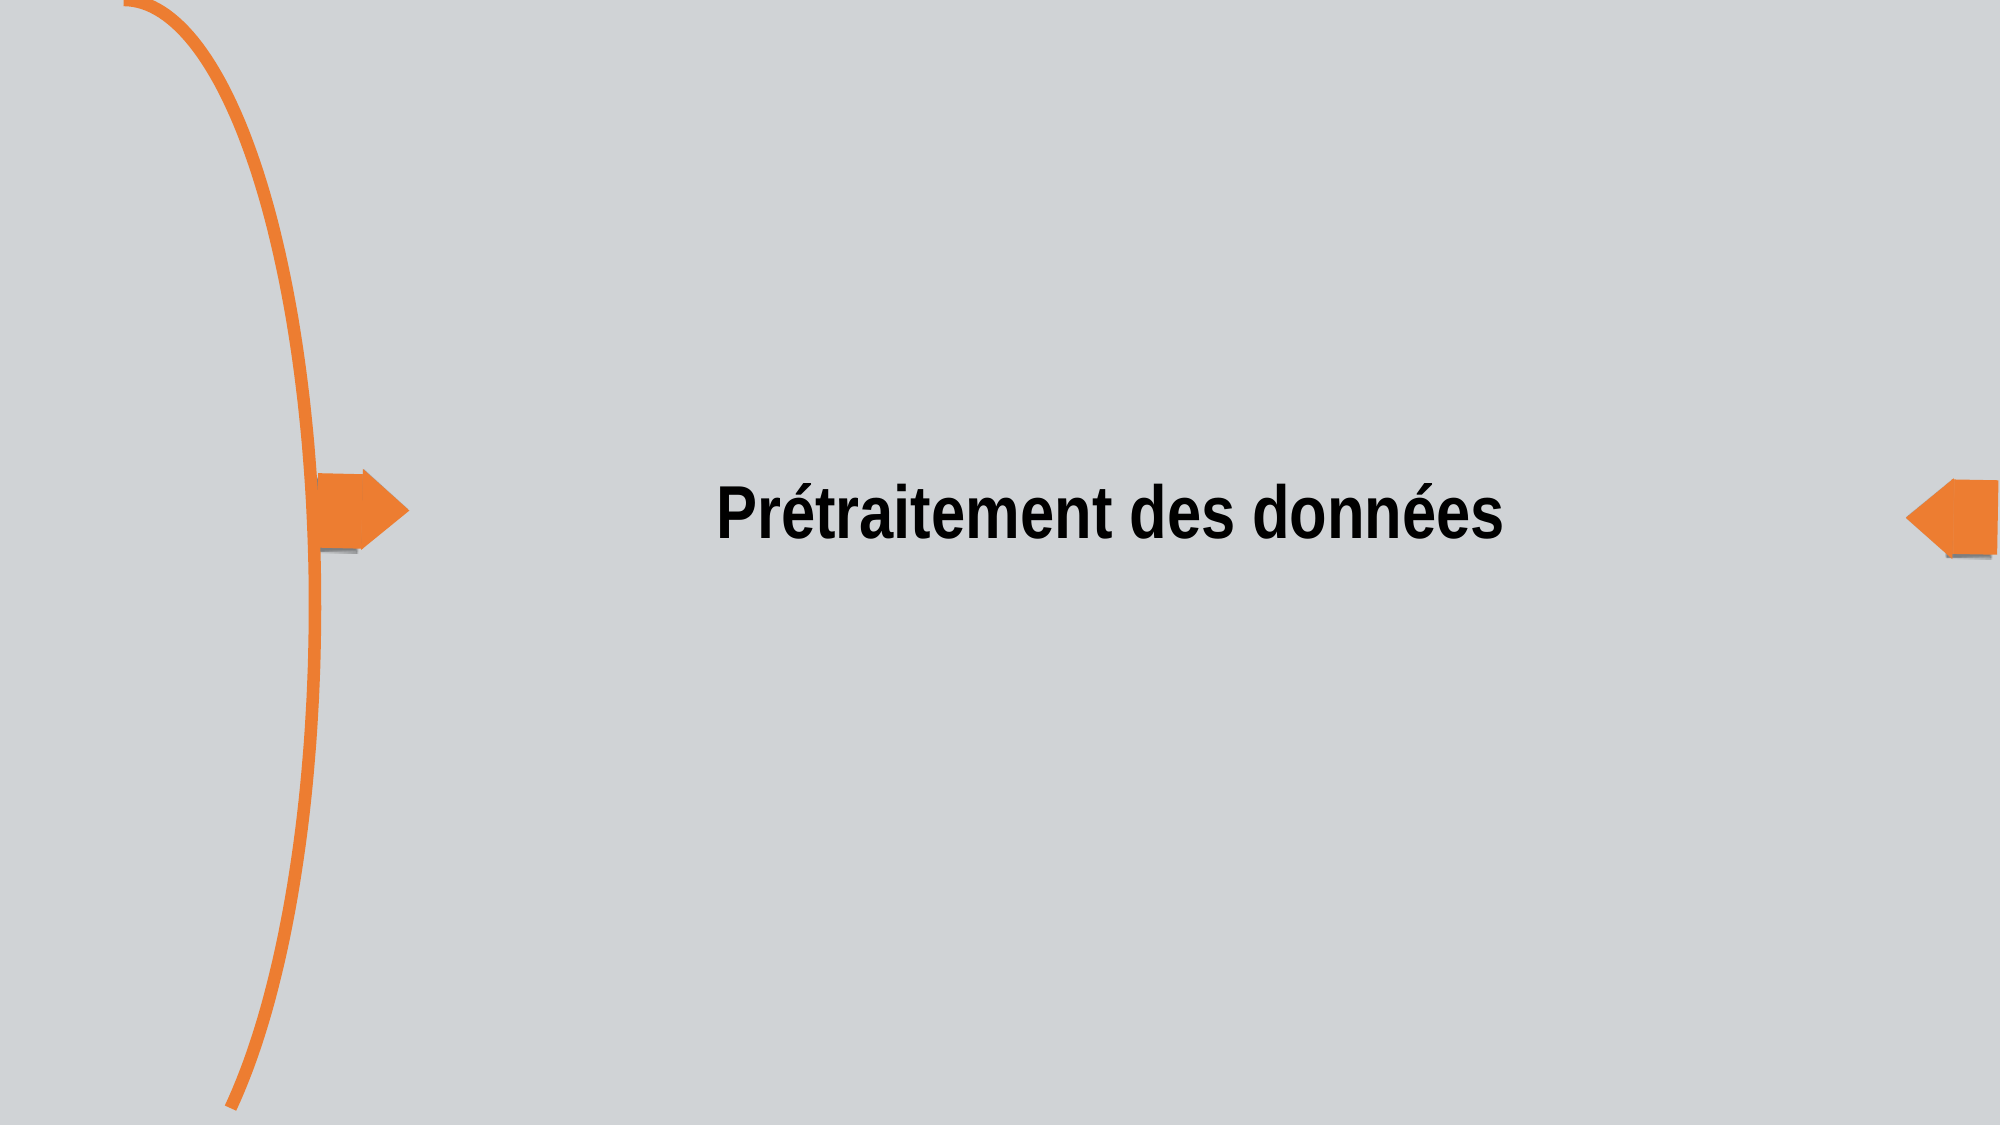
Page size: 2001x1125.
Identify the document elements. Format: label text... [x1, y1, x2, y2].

text_box Prétraitement des données [701, 456, 1611, 563]
text_box [318, 471, 408, 548]
text_box [1907, 480, 1998, 557]
